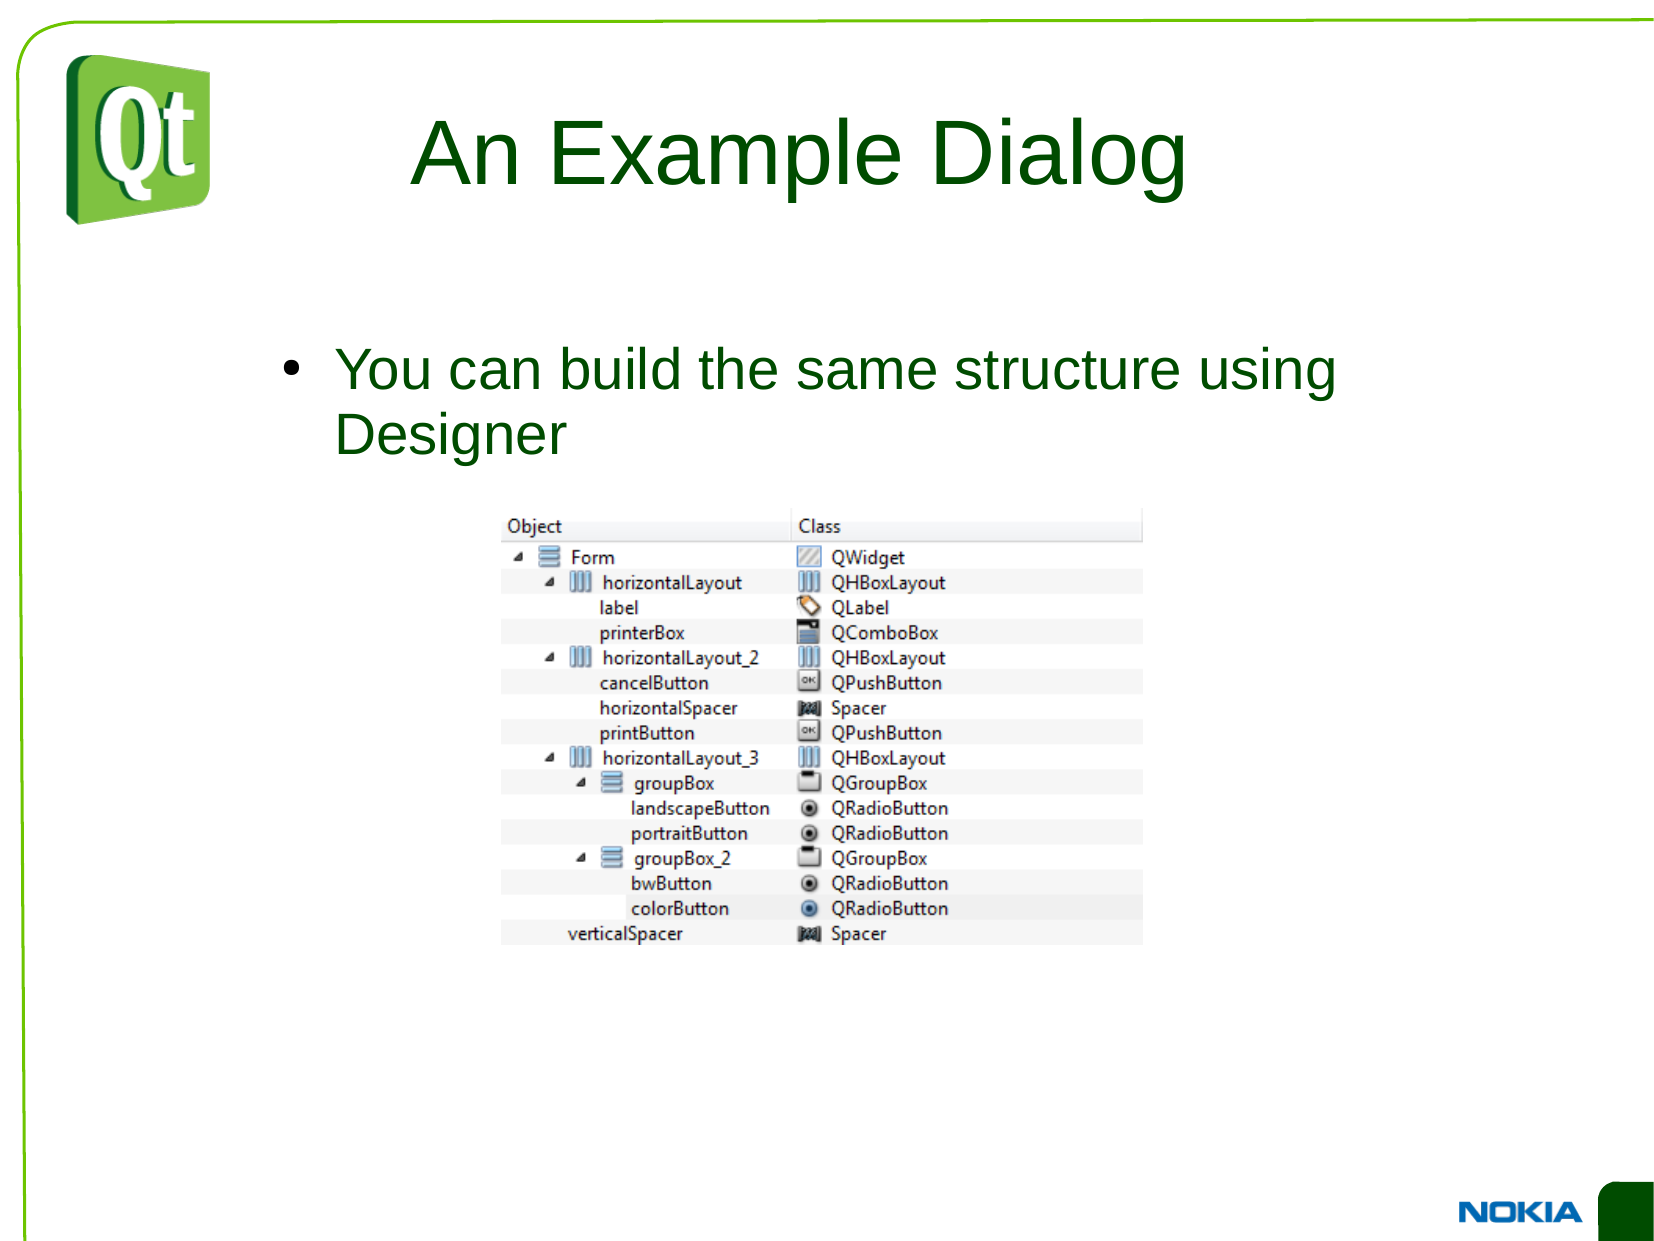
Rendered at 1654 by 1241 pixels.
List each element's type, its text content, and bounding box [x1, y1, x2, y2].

picture [501, 508, 1143, 945]
picture [1459, 1201, 1583, 1223]
title An Example Dialog [263, 49, 1339, 257]
list You can build the same structure using Designer [263, 336, 1582, 1100]
picture [66, 55, 210, 225]
